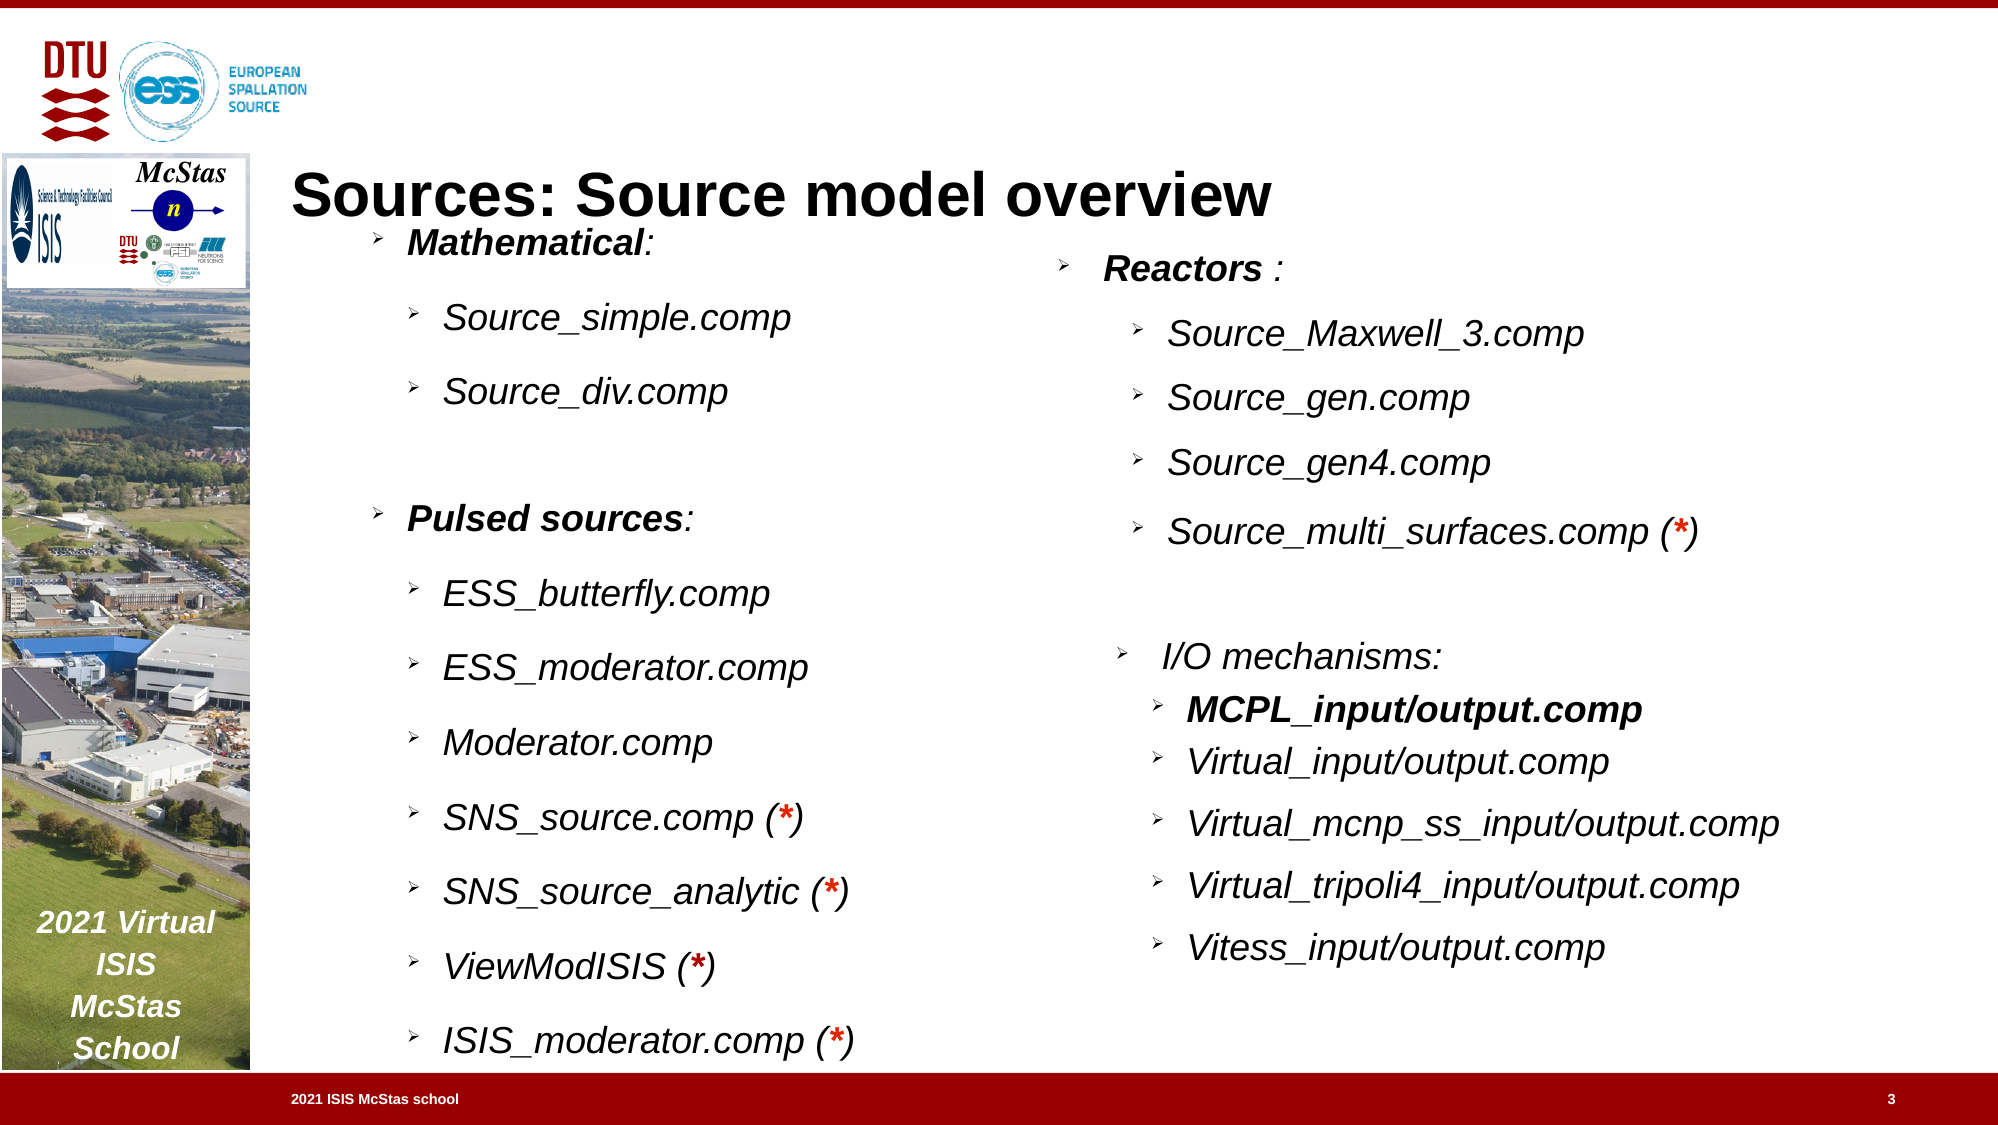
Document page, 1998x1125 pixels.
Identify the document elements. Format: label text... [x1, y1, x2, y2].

title Sources: Source model overview [291, 69, 1819, 230]
text_box Reactors : Source_Maxwell_3.comp Source_gen.comp Source_gen4.comp Source_multi_surfaces.comp (*) [1080, 247, 1726, 663]
slide_number <number> [1887, 1088, 1909, 1110]
picture [2, 153, 250, 1070]
text_box I/O mechanisms: MCPL_input/output.comp Virtual_input/output.comp Virtual_mcnp_ss_input/output.comp Virtual_tripoli4_input/output.comp Vitess_input/output.comp [1115, 636, 1784, 1052]
picture [119, 41, 307, 142]
text_box Mathematical: Source_simple.comp Source_div.comp Pulsed sources: ESS_butterfly.comp ESS_moderator.comp Moderator.comp SNS_source.comp (*) SNS_source_analytic (*) ViewModISIS (*) ISIS_moderator.comp (*) [371, 211, 1080, 827]
